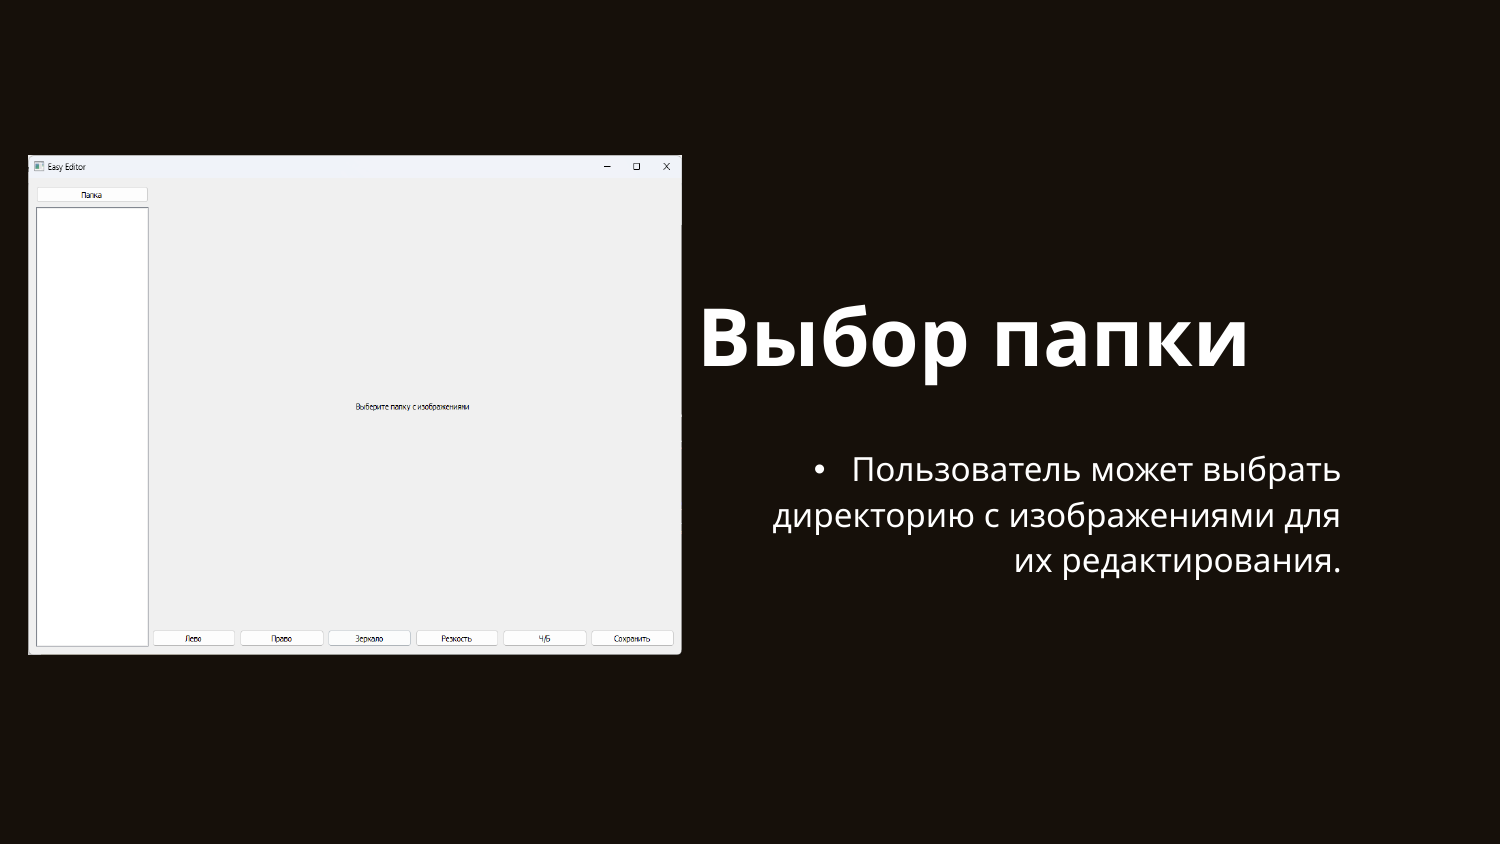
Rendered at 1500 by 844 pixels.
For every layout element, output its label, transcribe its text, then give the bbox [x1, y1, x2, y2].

subtitle Пользователь может выбрать директорию с изображениями для их редактирования. [682, 431, 1371, 743]
picture [28, 155, 682, 656]
title Выбор папки [682, 263, 1372, 405]
